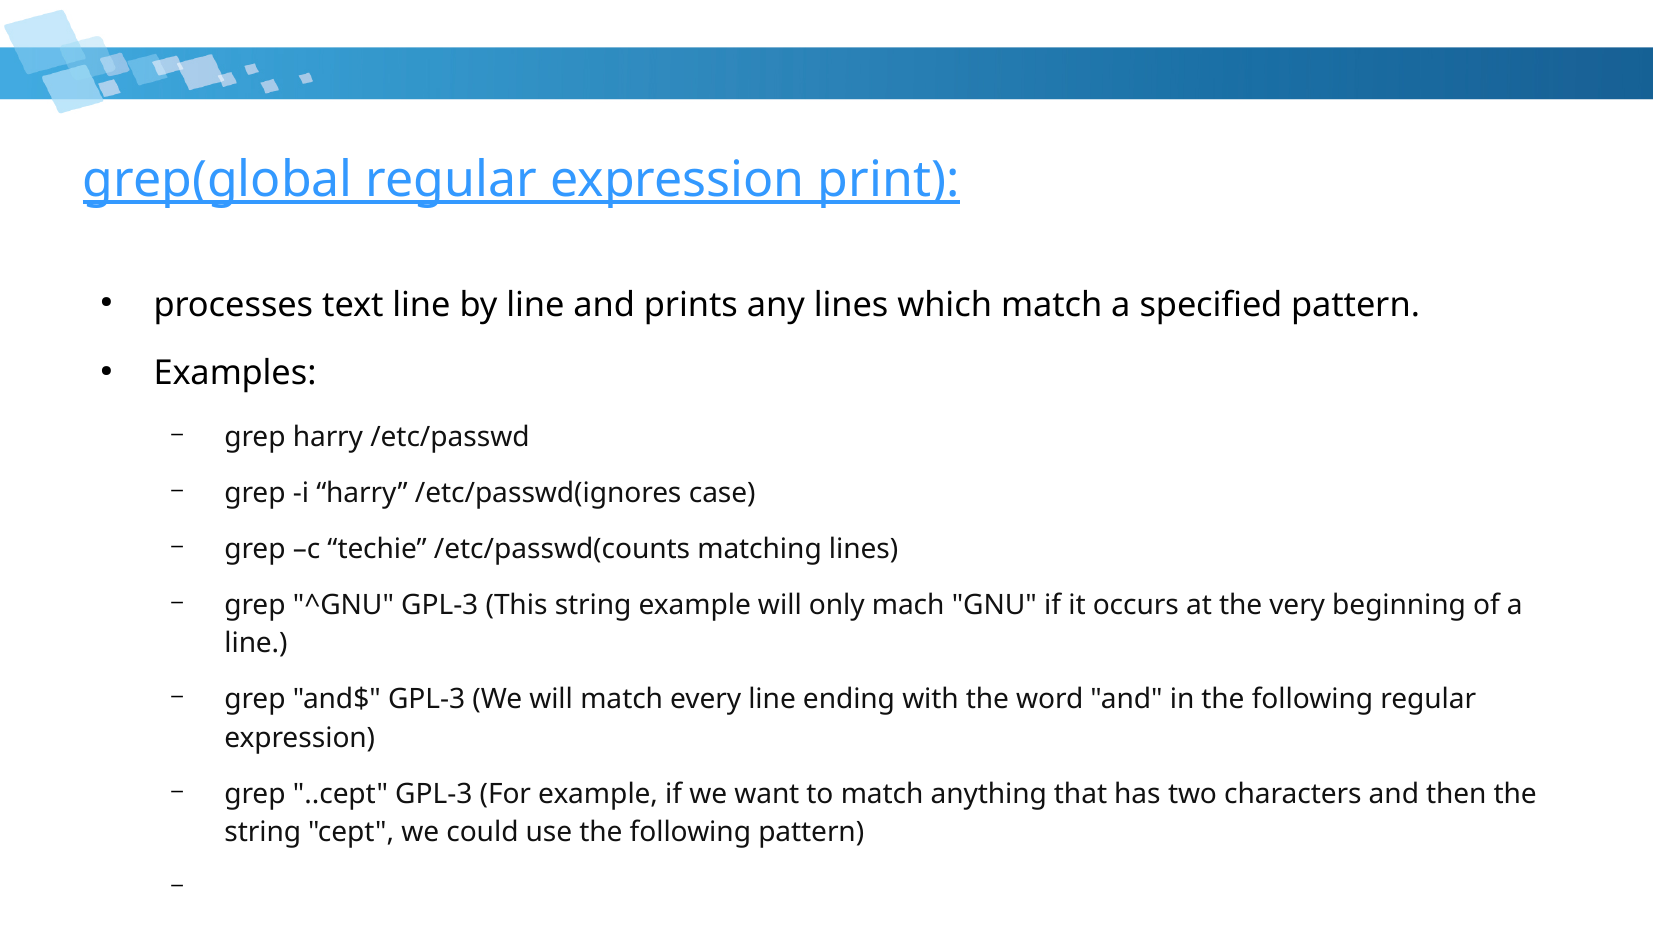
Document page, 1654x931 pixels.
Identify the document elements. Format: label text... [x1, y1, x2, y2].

picture [0, 0, 1653, 929]
title grep(global regular expression print): [82, 99, 1571, 255]
list processes text line by line and prints any lines which match a specified pattern. Examples: grep harry /etc/passwd grep -i “harry” /etc/passwd(ignores case) grep –c “techie” /etc/passwd(counts matching lines) grep "^GNU" GPL-3 (This string example will only mach "GNU" if it occurs at the very beginning of a line.) grep "and$" GPL-3 (We will match every line ending with the word "and" in the following regular expression) grep "..cept" GPL-3 (For example, if we want to match anything that has two characters and then the string "cept", we could use the following pattern) [82, 279, 1571, 835]
